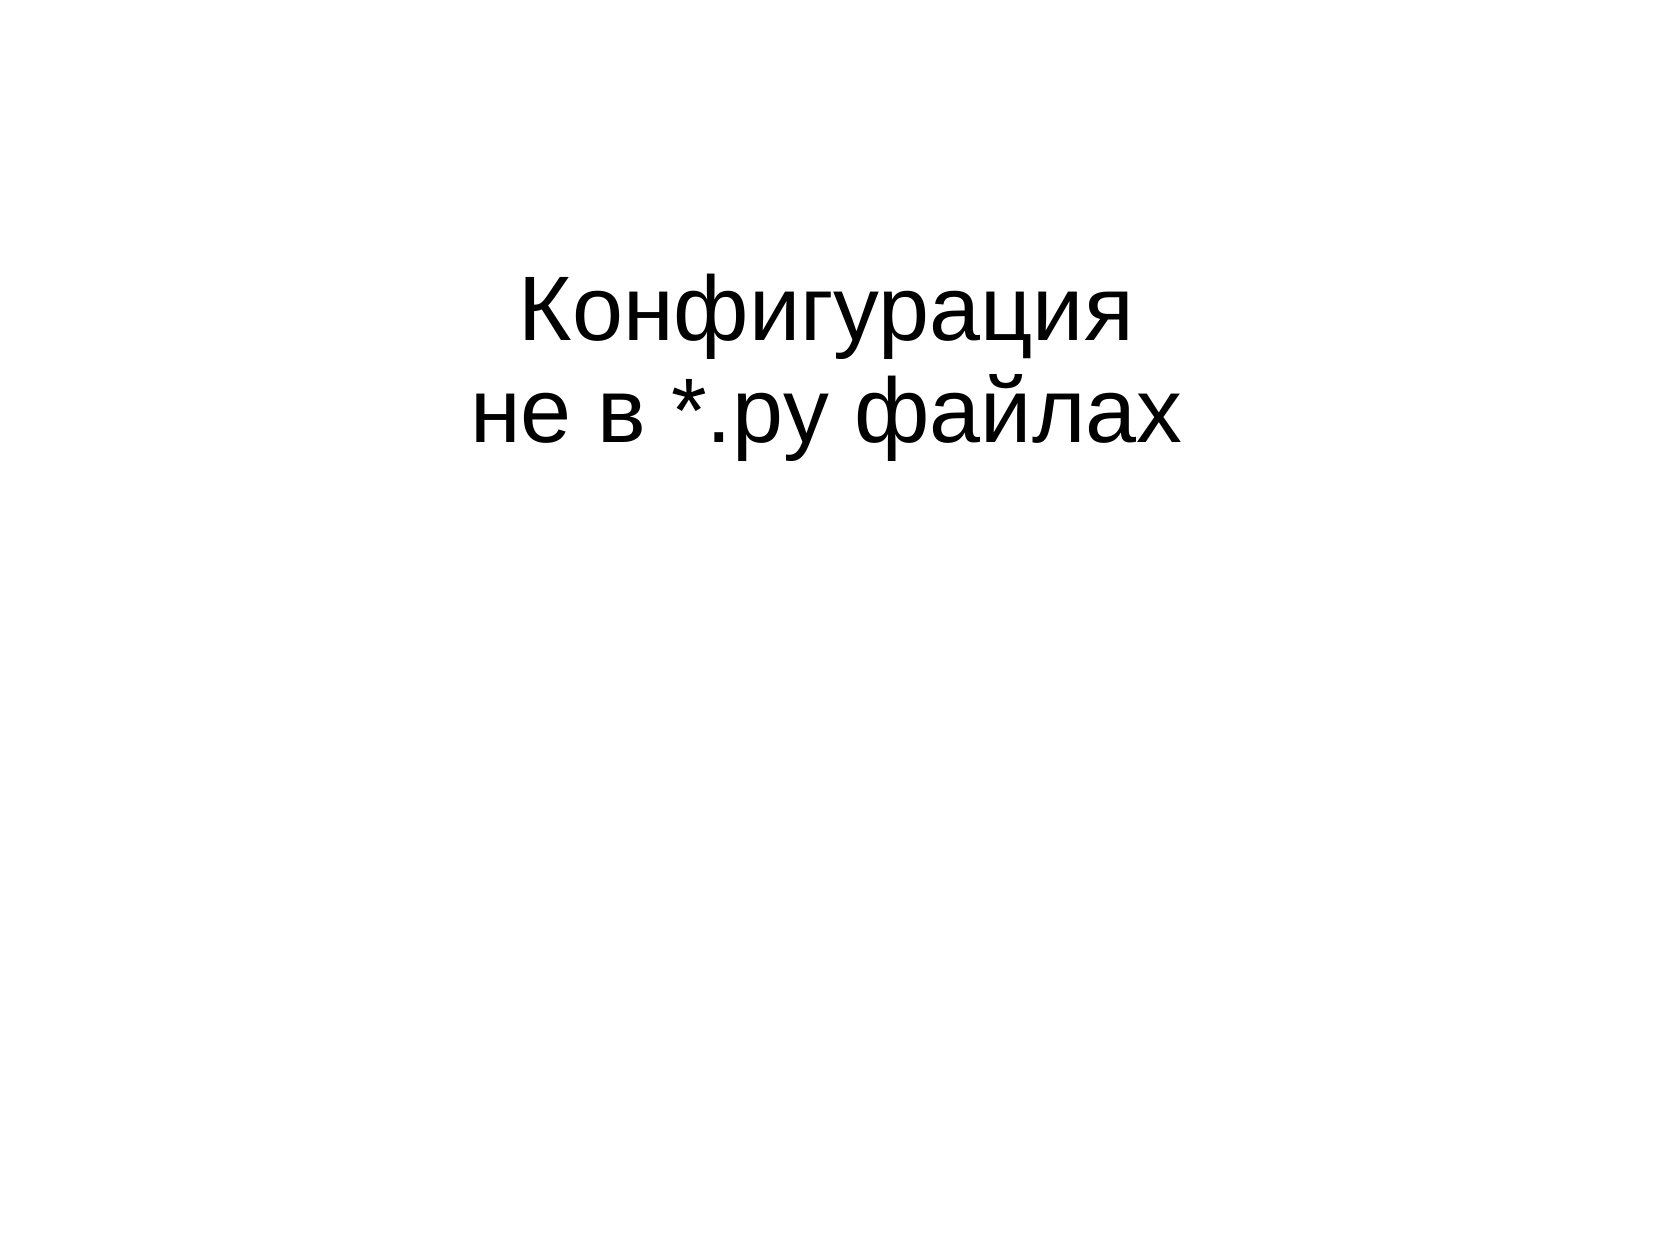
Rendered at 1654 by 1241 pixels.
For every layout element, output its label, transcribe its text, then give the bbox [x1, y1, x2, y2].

title Конфигурация не в *.py файлах [82, 256, 1571, 464]
